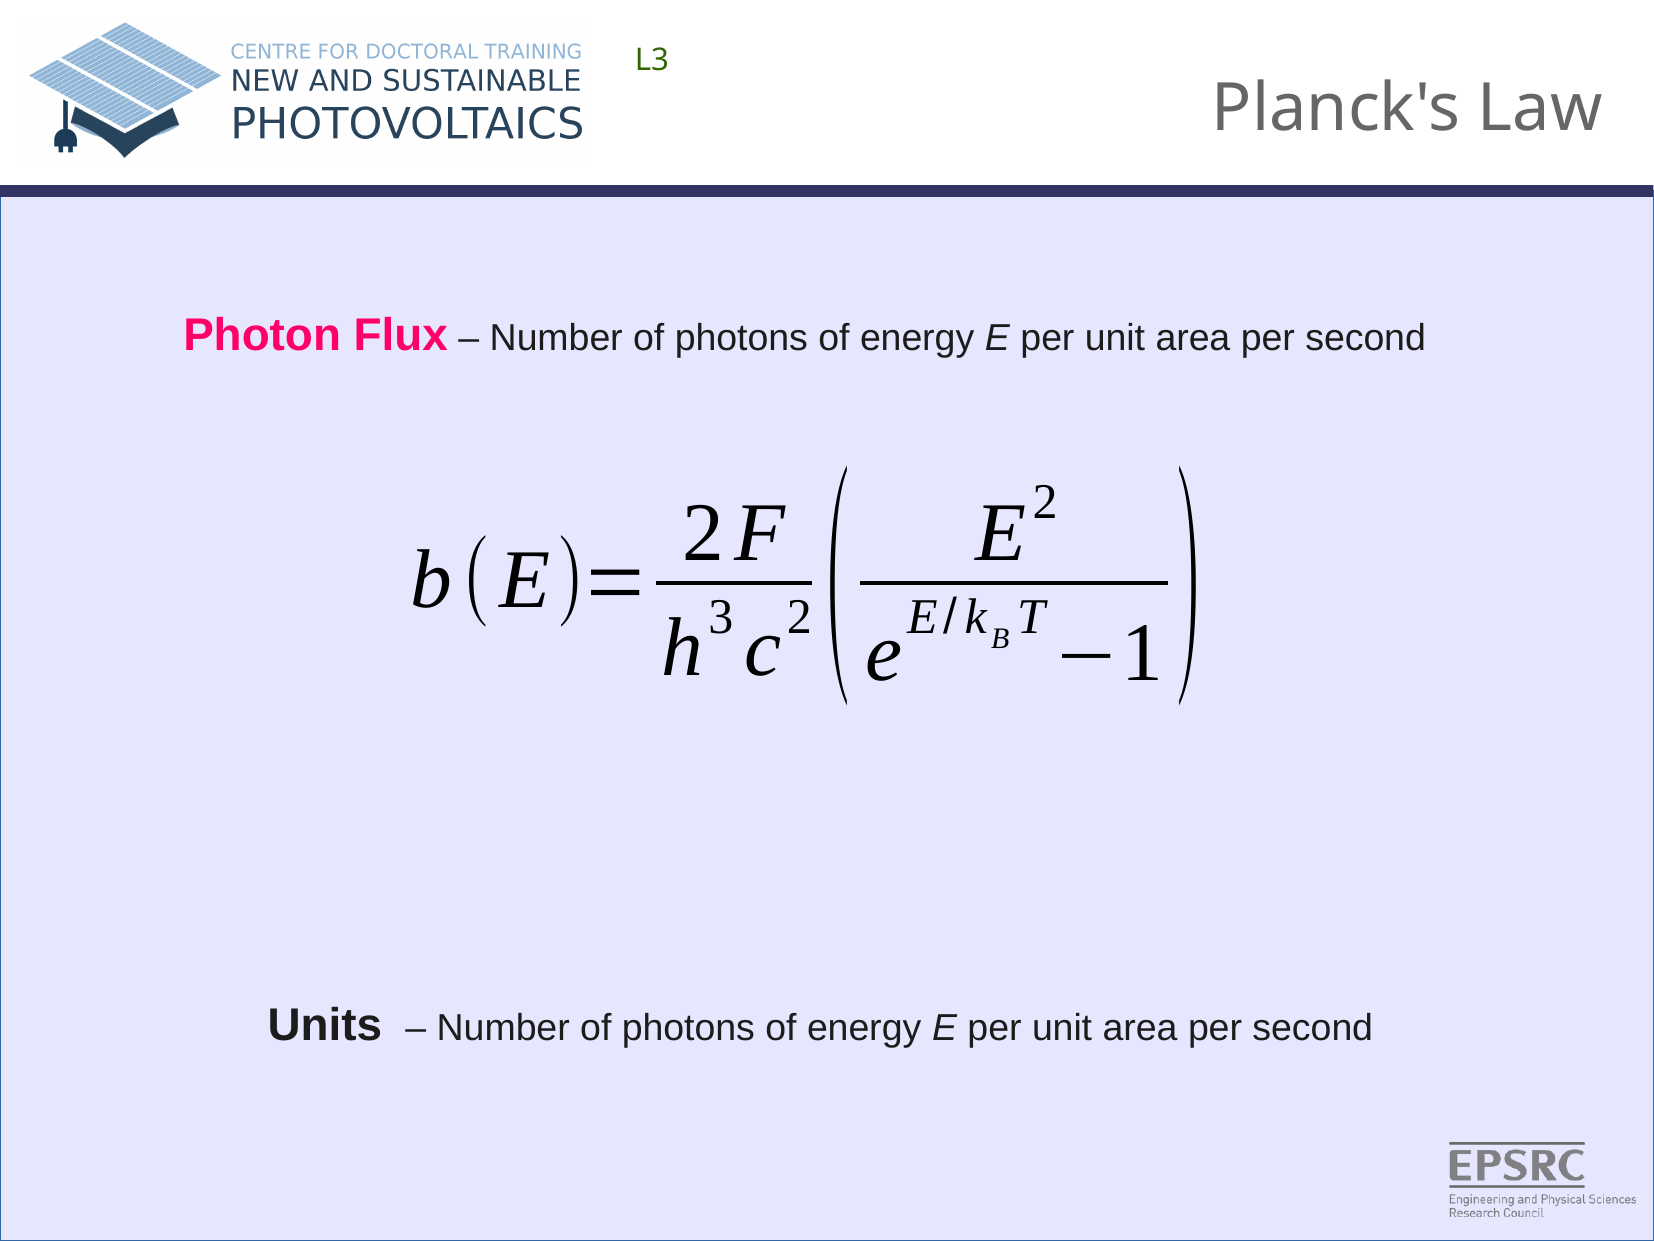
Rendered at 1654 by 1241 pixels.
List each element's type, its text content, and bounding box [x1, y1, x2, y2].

chart [389, 460, 1224, 711]
text_box [0, 197, 1654, 1241]
text_box Photon Flux – Number of photons of energy E per unit area per second [168, 301, 1441, 368]
text_box Units – Number of photons of energy E per unit area per second [252, 991, 1388, 1058]
text_box Planck's Law [767, 51, 1619, 142]
picture [19, 17, 591, 166]
text_box L3 [620, 29, 880, 80]
picture [1449, 1142, 1636, 1217]
